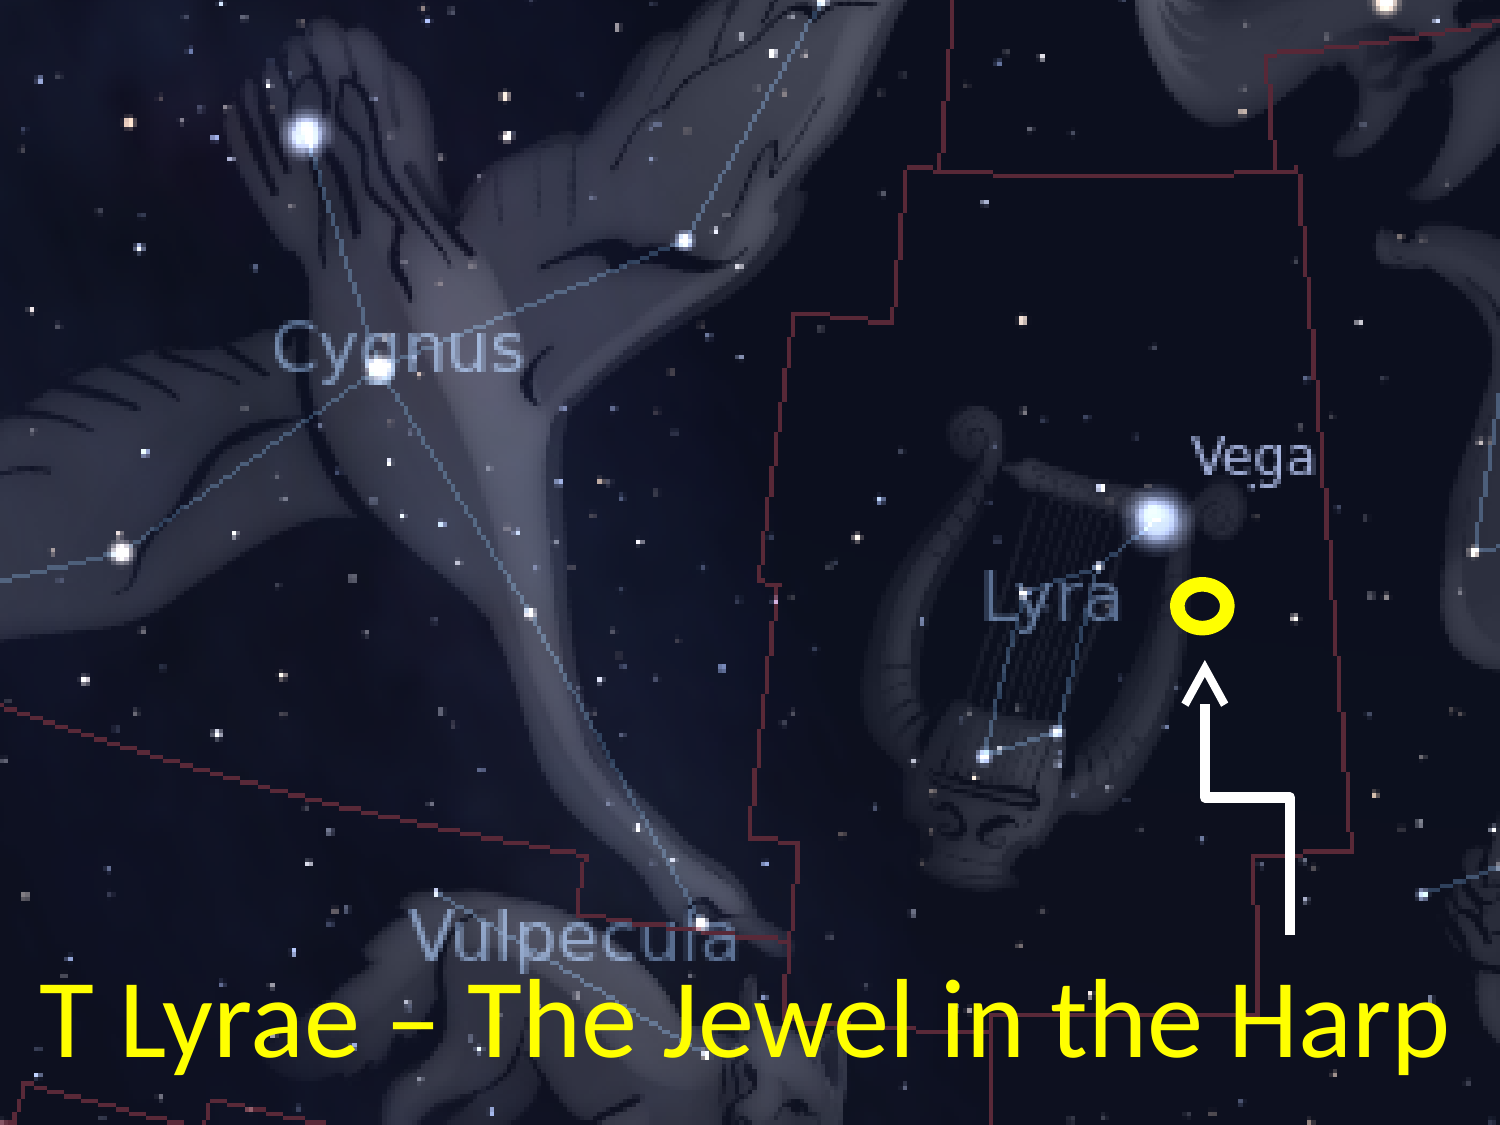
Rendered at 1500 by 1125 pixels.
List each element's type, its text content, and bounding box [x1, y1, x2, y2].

picture [0, 0, 1500, 1125]
text_box T Lyrae – The Jewel in the Harp [24, 937, 1475, 1088]
